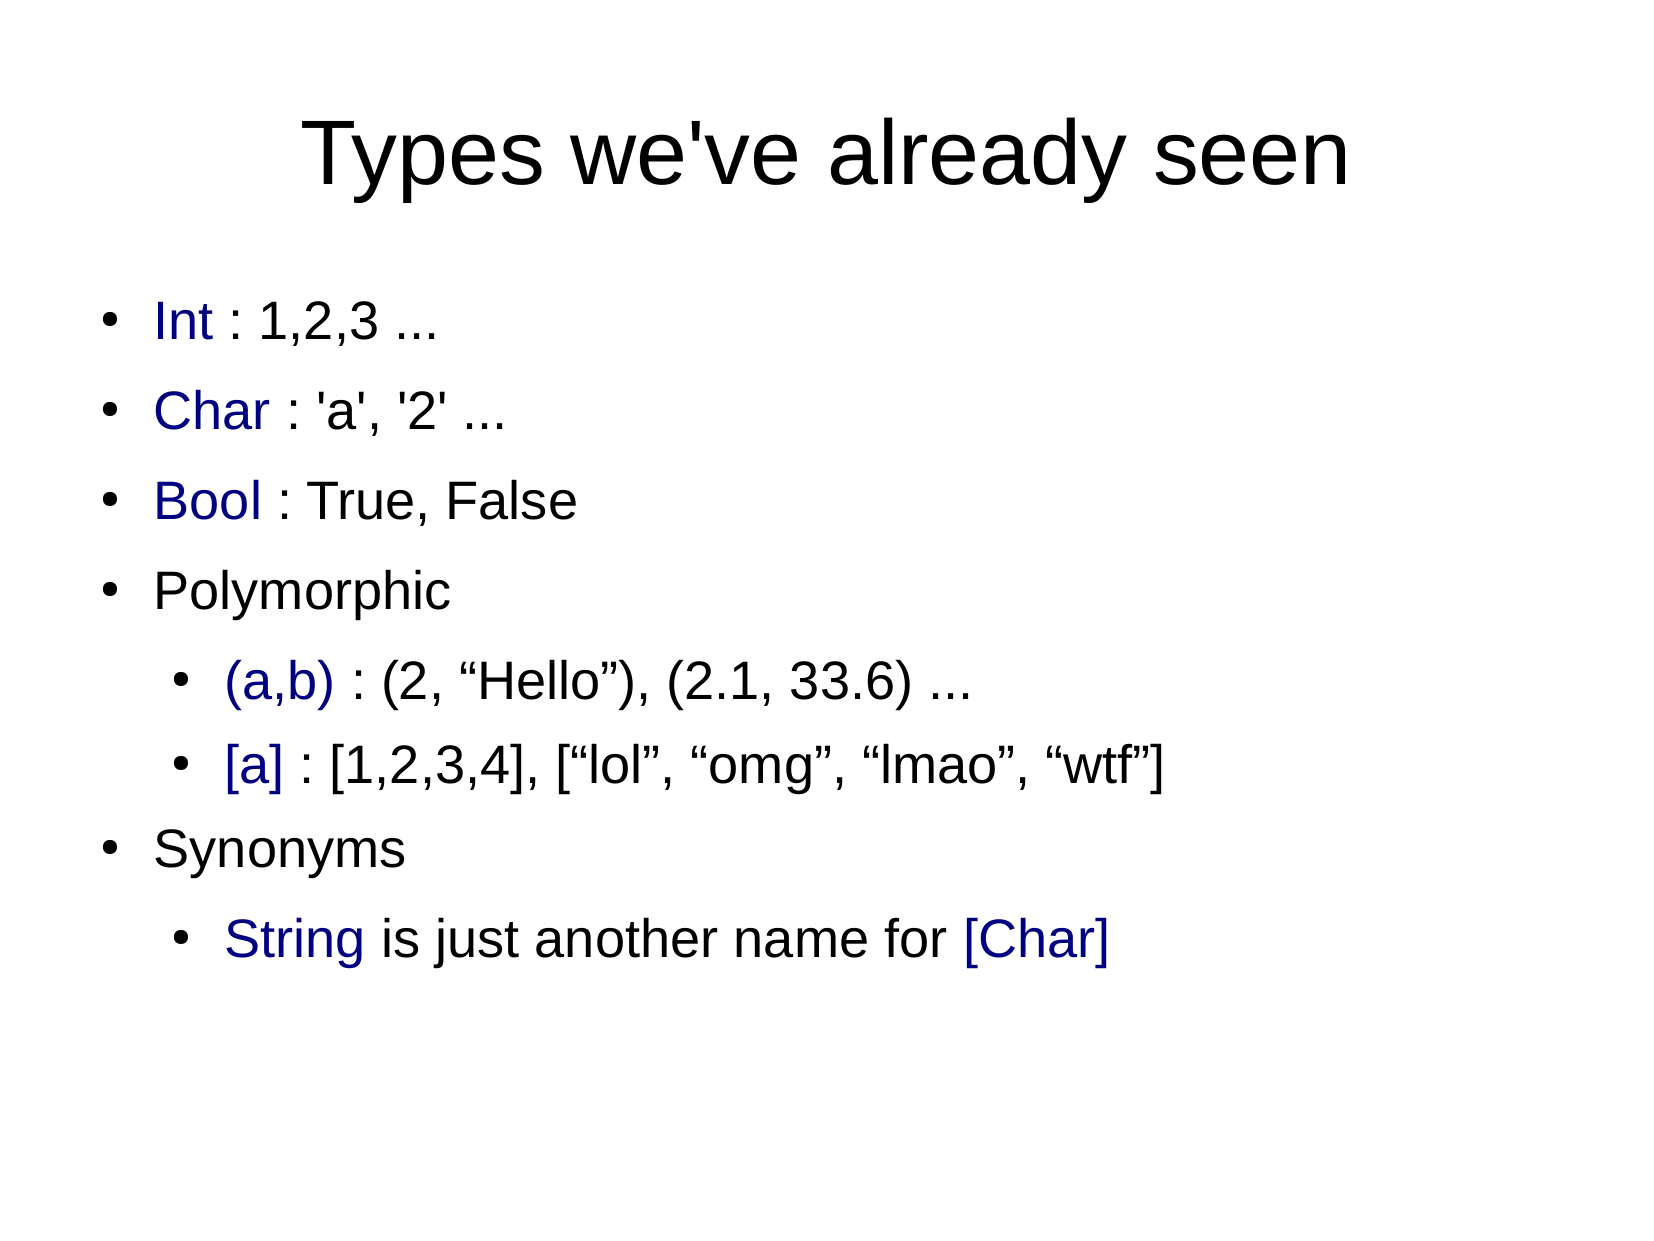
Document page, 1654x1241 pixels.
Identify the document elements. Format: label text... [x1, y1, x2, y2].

title Types we've already seen [82, 56, 1571, 250]
list Int : 1,2,3 ... Char : 'a', '2' ... Bool : True, False Polymorphic (a,b) : (2, “Hello”), (2.1, 33.6) ... [a] : [1,2,3,4], [“lol”, “omg”, “lmao”, “wtf”] Synonyms String is just another name for [Char] [82, 290, 1571, 1094]
